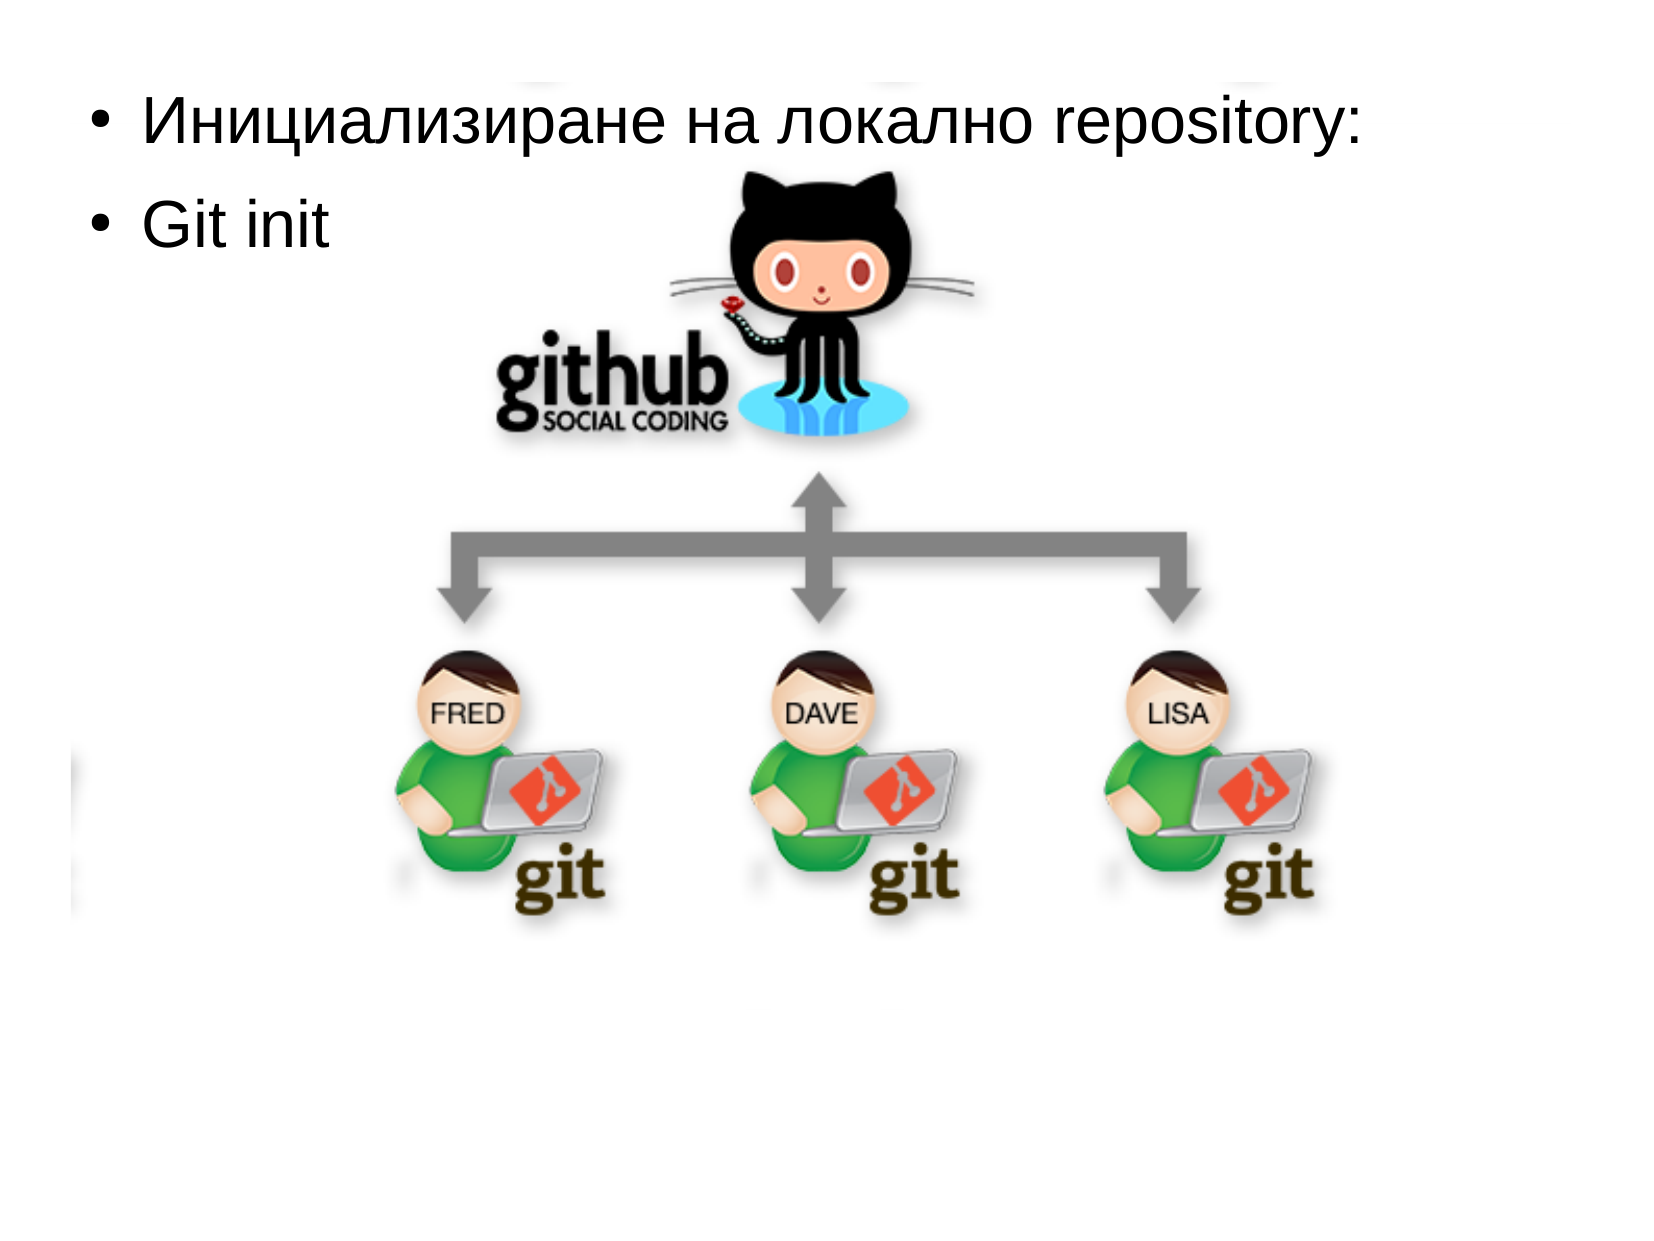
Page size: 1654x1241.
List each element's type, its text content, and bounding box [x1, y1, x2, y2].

list Инициализиране на локално repository: Git init [70, 82, 1571, 1010]
